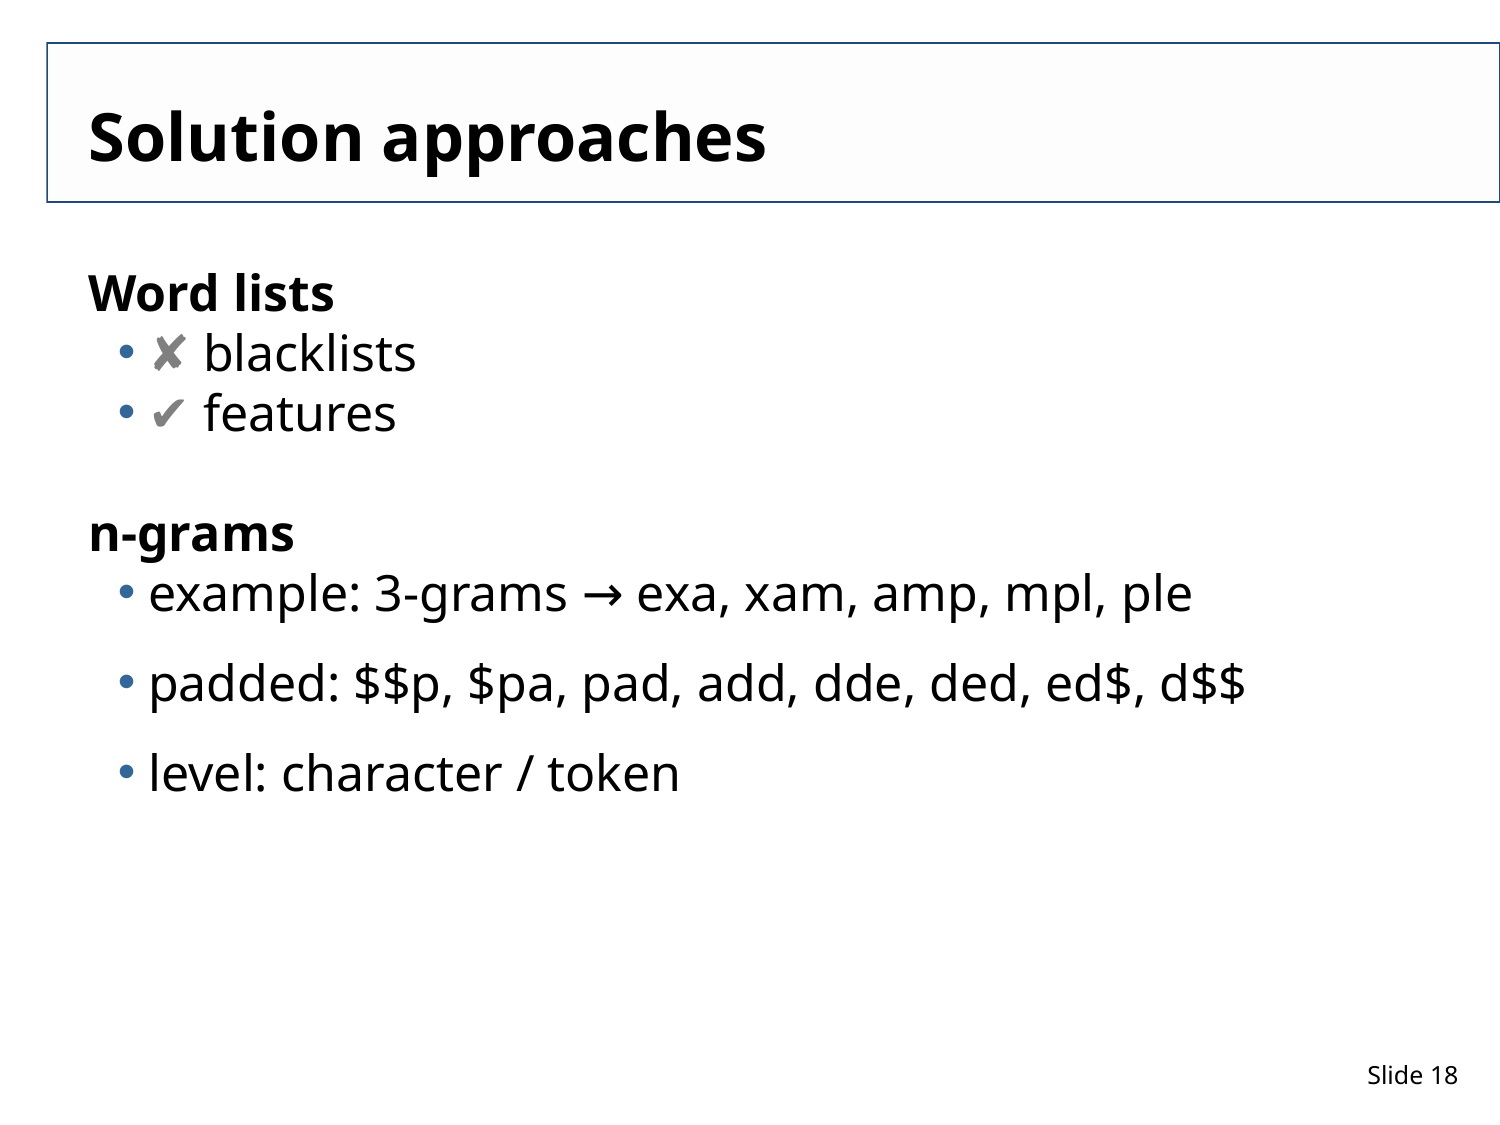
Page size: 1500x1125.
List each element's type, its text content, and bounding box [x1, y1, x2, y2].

text_box Word lists ✘ blacklists ✔ features n-grams example: 3-grams → exa, xam, amp, mpl, ple padded: $$p, $pa, pad, add, dde, ded, ed$, d$$ level: character / token [88, 260, 1435, 1029]
text_box Solution approaches [88, 42, 1469, 176]
